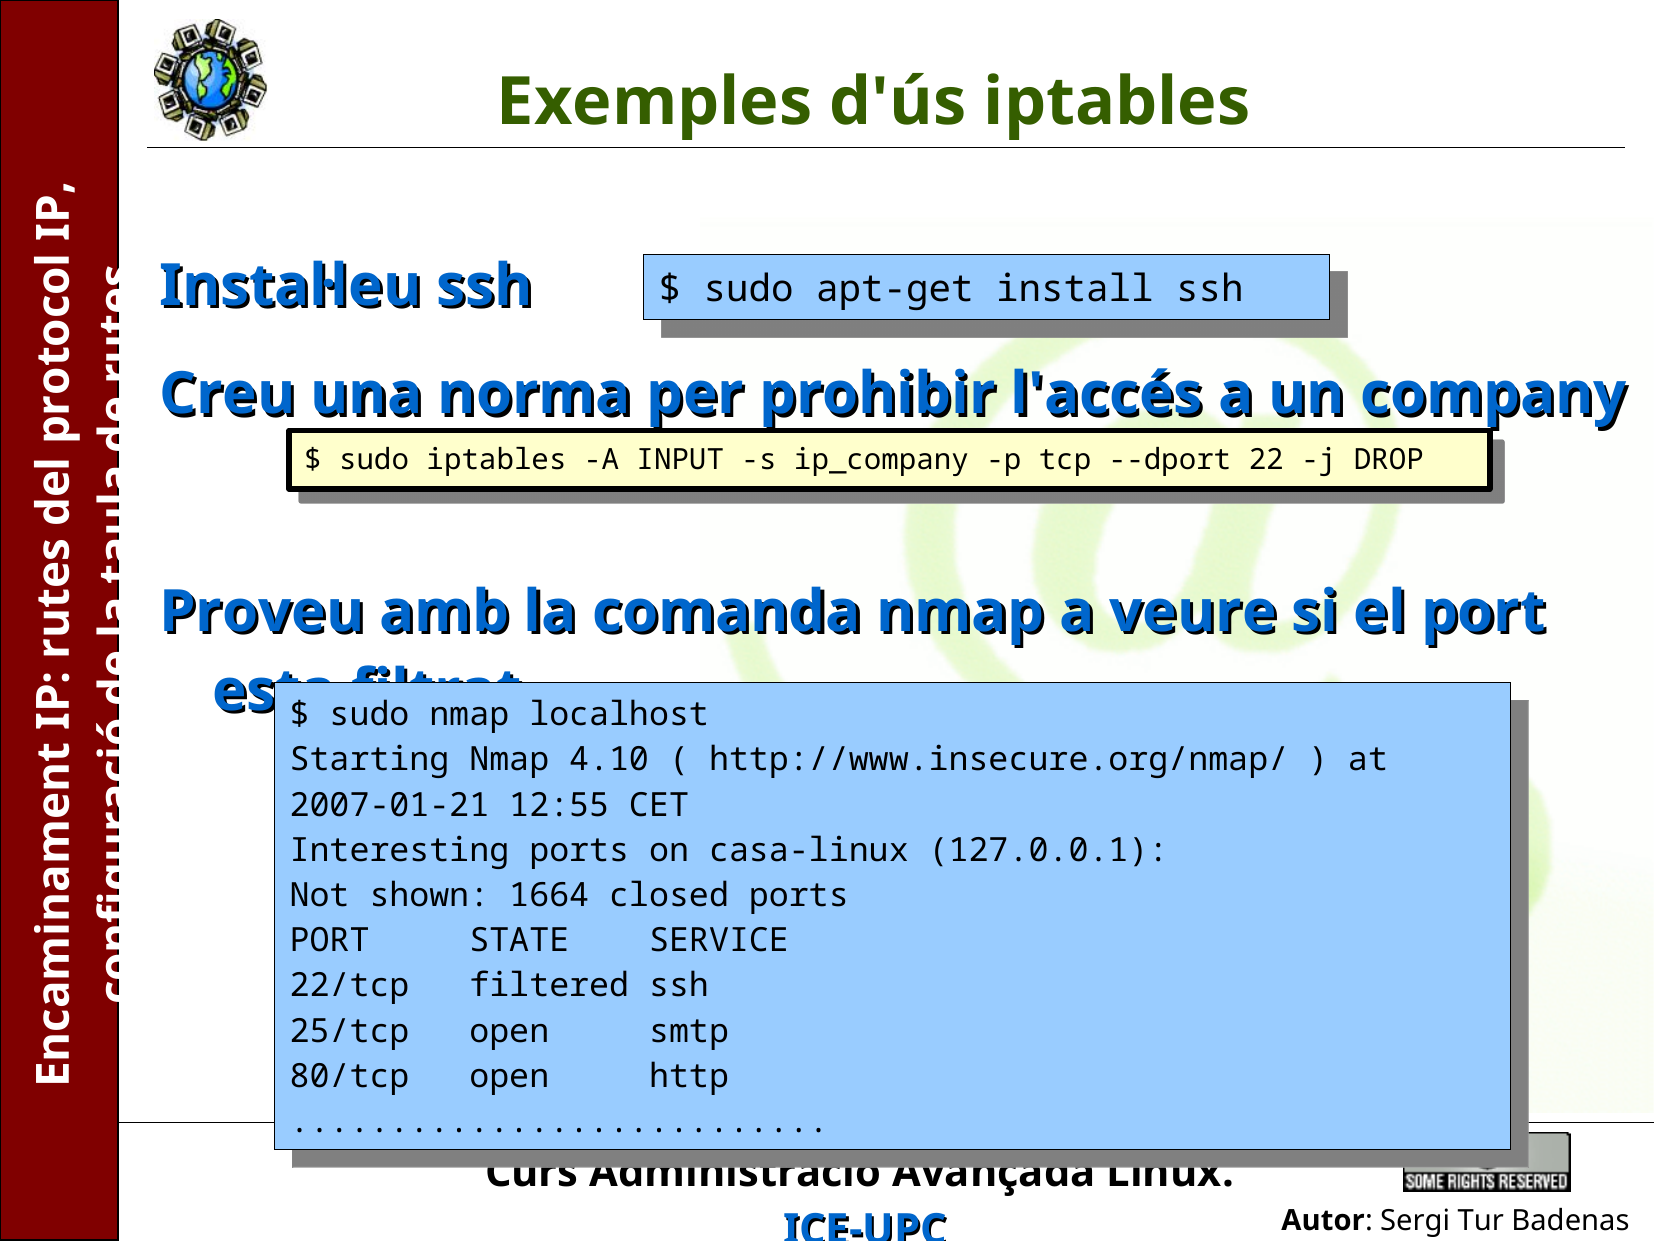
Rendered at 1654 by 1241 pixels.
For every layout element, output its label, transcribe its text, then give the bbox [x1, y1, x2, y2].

list Instal·leu ssh Creu una norma per prohibir l'accés a un company Proveu amb la comanda nmap a veure si el port esta filtrat [141, 242, 1630, 1078]
picture [1403, 1132, 1571, 1192]
picture [154, 19, 268, 56]
title Exemples d'ús iptables [129, 56, 1619, 141]
picture [700, 217, 1654, 1113]
text_box $ sudo nmap localhost Starting Nmap 4.10 ( http://www.insecure.org/nmap/ ) at 2007-01-21 12:55 CET Interesting ports on casa-linux (127.0.0.1): Not shown: 1664 closed ports PORT STATE SERVICE 22/tcp filtered ssh 25/tcp open smtp 80/tcp open http ........................... [274, 682, 1511, 1076]
text_box $ sudo iptables -A INPUT -s ip_company -p tcp --dport 22 -j DROP [289, 430, 1490, 489]
text_box $ sudo apt-get install ssh [643, 254, 1330, 311]
